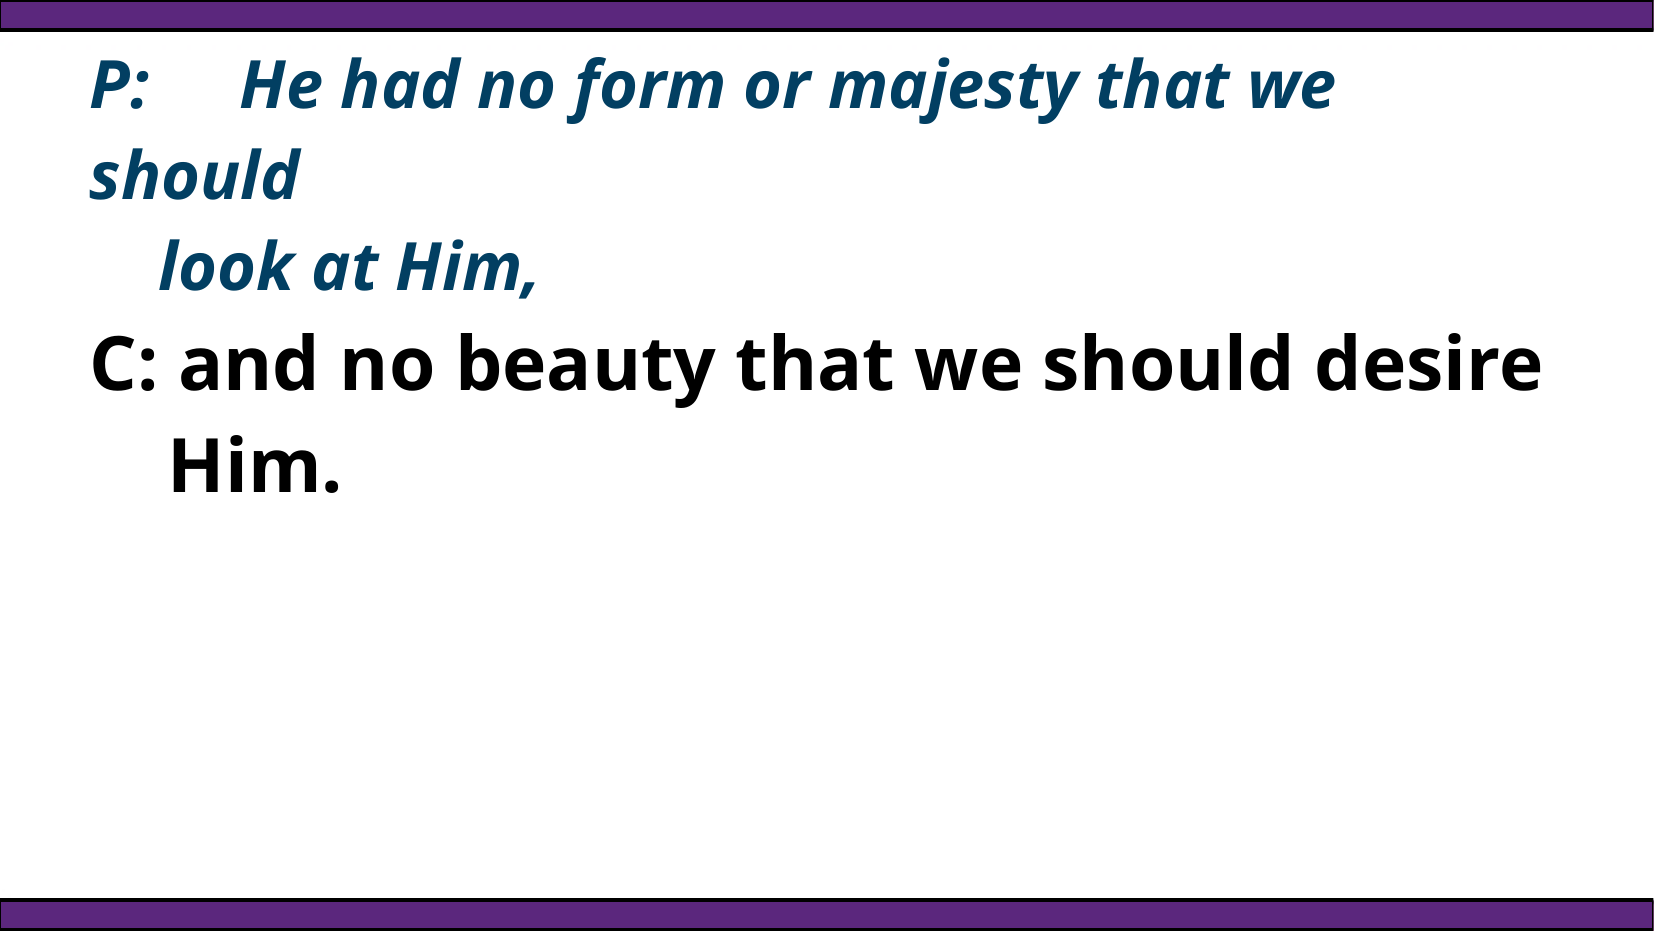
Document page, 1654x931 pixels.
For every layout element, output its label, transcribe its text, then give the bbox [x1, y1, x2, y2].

text_box [0, 900, 1654, 931]
picture [0, 31, 1654, 900]
text_box P: He had no form or majesty that we should look at Him, C: and no beauty that we should desire Him. [75, 30, 1576, 422]
text_box [0, 0, 1654, 31]
